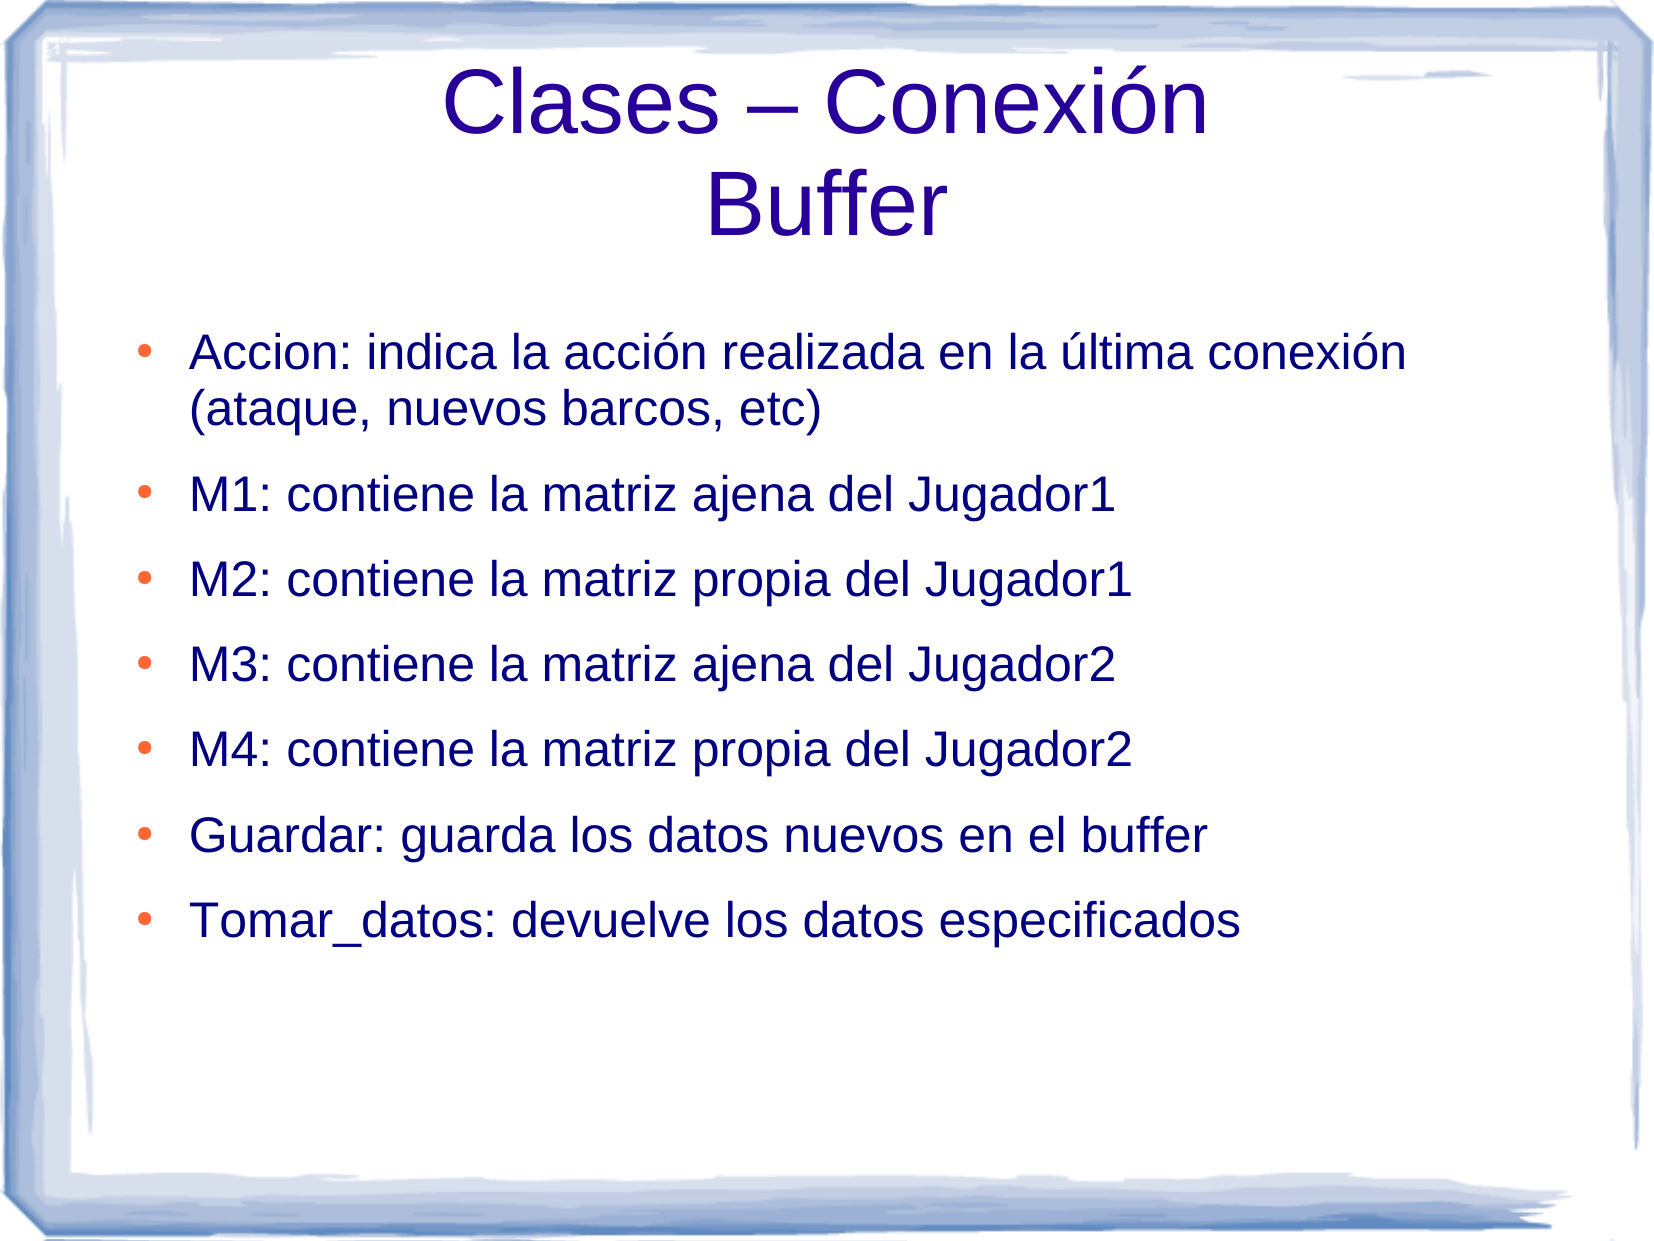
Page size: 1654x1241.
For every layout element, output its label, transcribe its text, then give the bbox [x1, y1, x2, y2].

list Accion: indica la acción realizada en la última conexión (ataque, nuevos barcos, etc) M1: contiene la matriz ajena del Jugador1 M2: contiene la matriz propia del Jugador1 M3: contiene la matriz ajena del Jugador2 M4: contiene la matriz propia del Jugador2 Guardar: guarda los datos nuevos en el buffer Tomar_datos: devuelve los datos especificados [118, 324, 1571, 1144]
title Clases – Conexión Buffer [82, 49, 1571, 257]
picture [0, 0, 1654, 1241]
